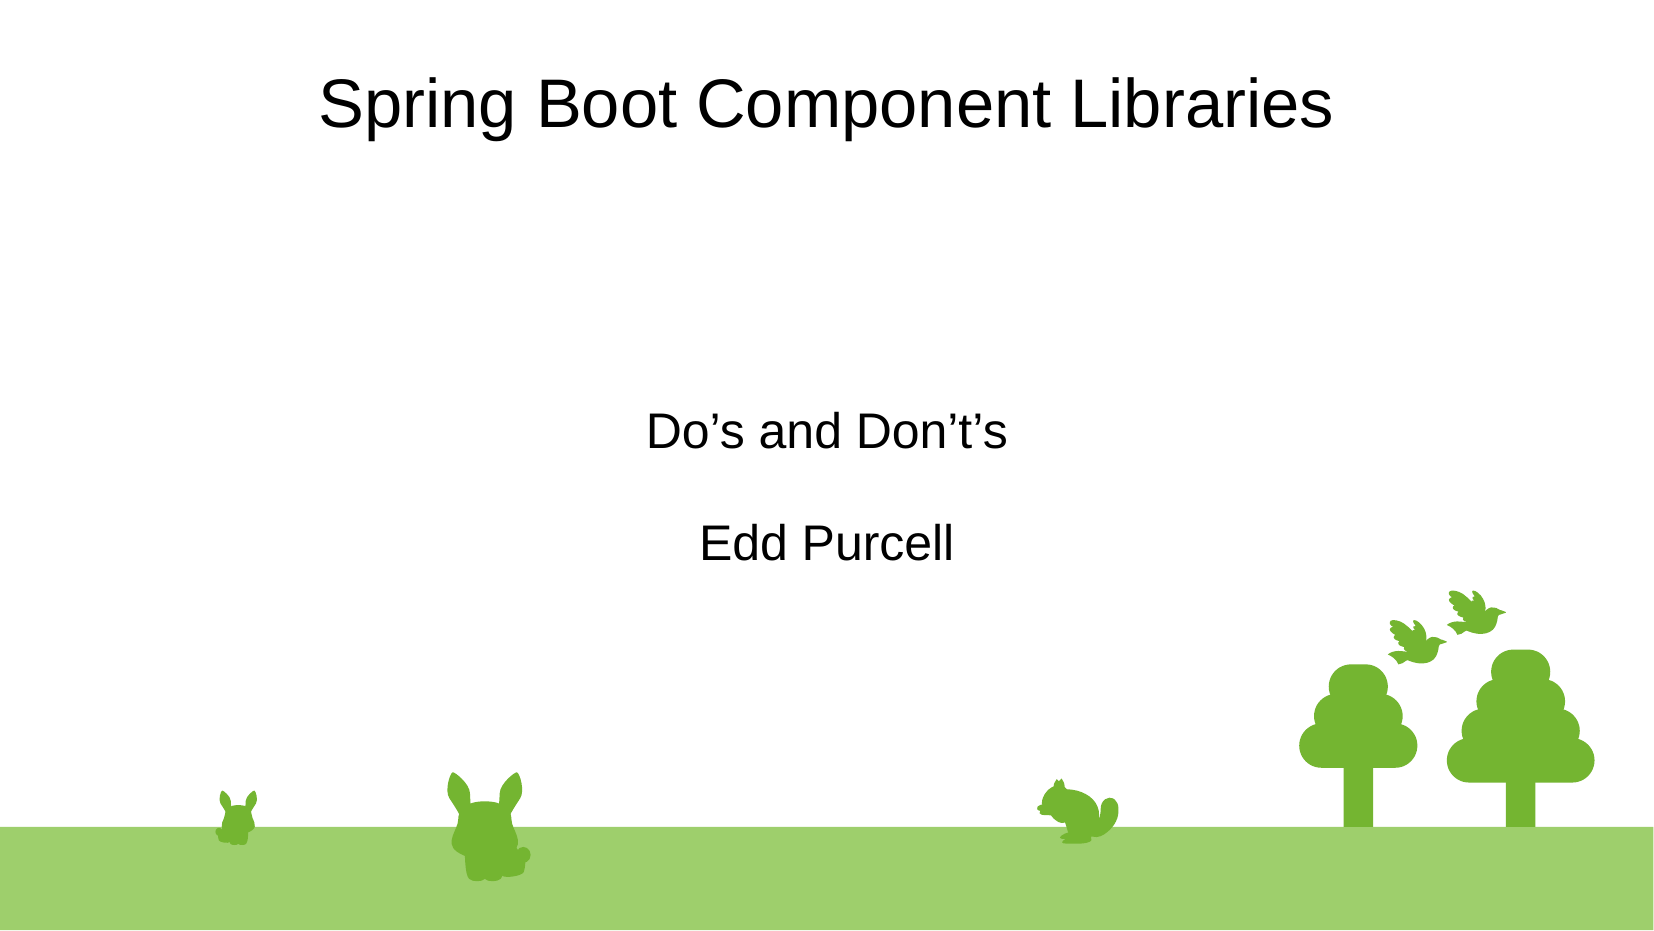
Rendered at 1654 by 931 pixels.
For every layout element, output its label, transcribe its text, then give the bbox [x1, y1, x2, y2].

title Spring Boot Component Libraries [88, 29, 1565, 178]
subtitle Do’s and Don’t’s Edd Purcell [88, 206, 1565, 768]
